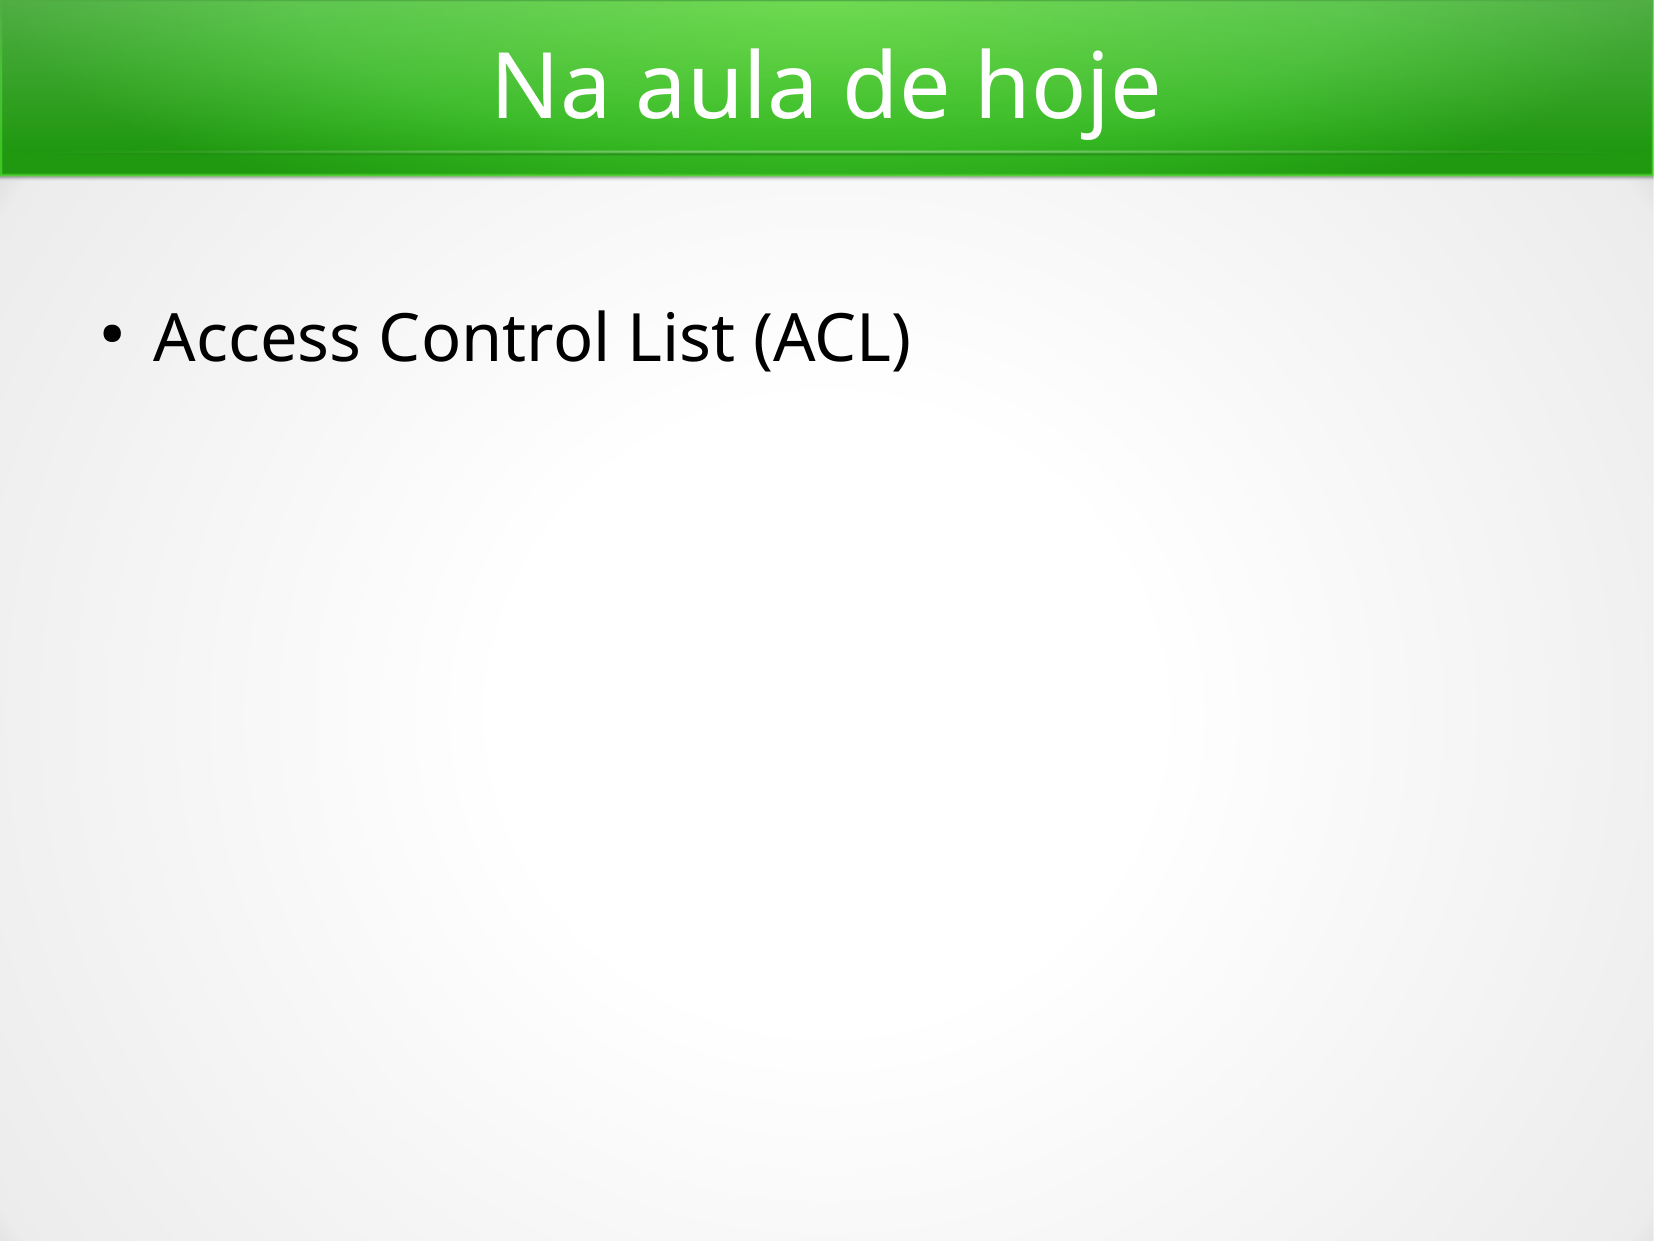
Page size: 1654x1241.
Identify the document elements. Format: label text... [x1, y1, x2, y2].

list Access Control List (ACL) [82, 290, 1571, 1010]
title Na aula de hoje [82, 11, 1571, 154]
picture [0, 0, 1654, 1241]
